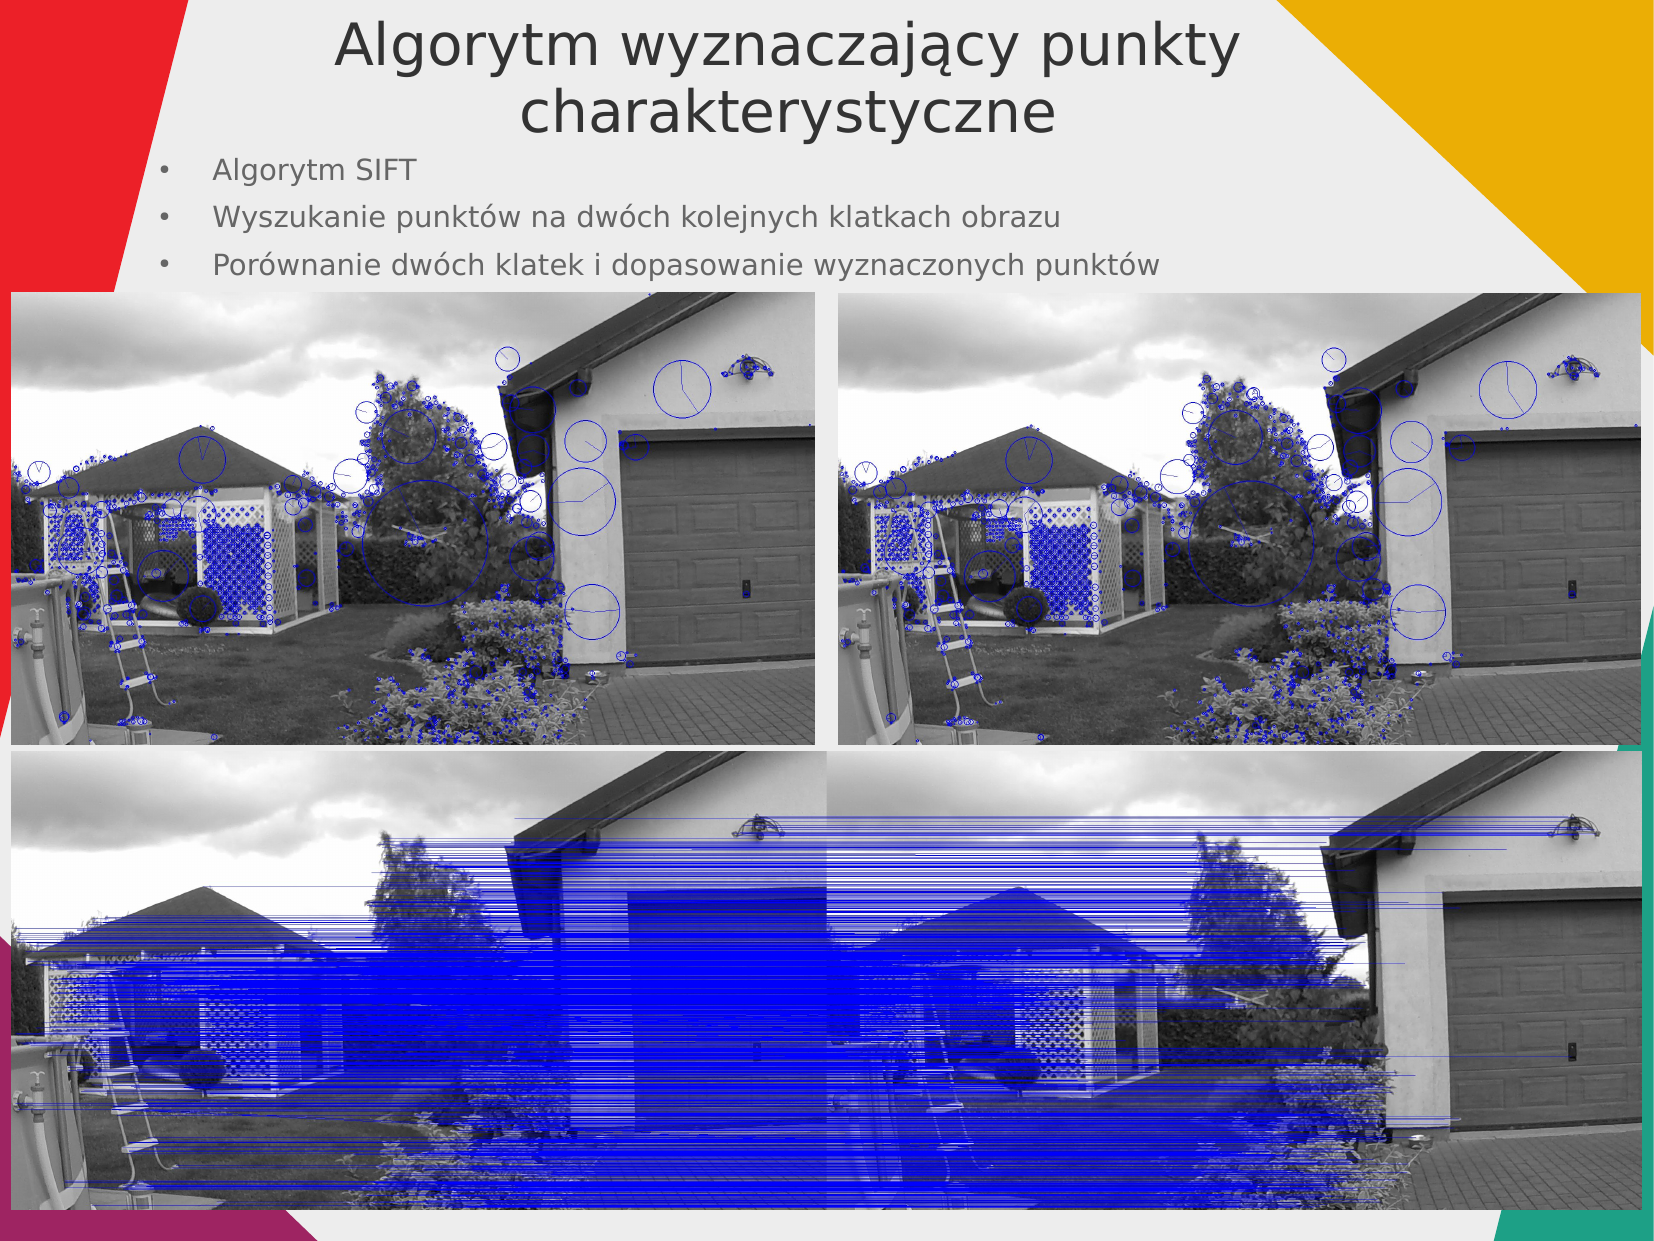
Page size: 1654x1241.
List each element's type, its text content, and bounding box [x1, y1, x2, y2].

picture [11, 751, 1642, 1210]
picture [838, 293, 1641, 745]
picture [11, 292, 815, 745]
title Algorytm wyznaczający punkty charakterystyczne [76, 0, 1501, 178]
list Algorytm SIFT Wyszukanie punktów na dwóch kolejnych klatkach obrazu Porównanie dwóch klatek i dopasowanie wyznaczonych punktów [141, 153, 1566, 751]
